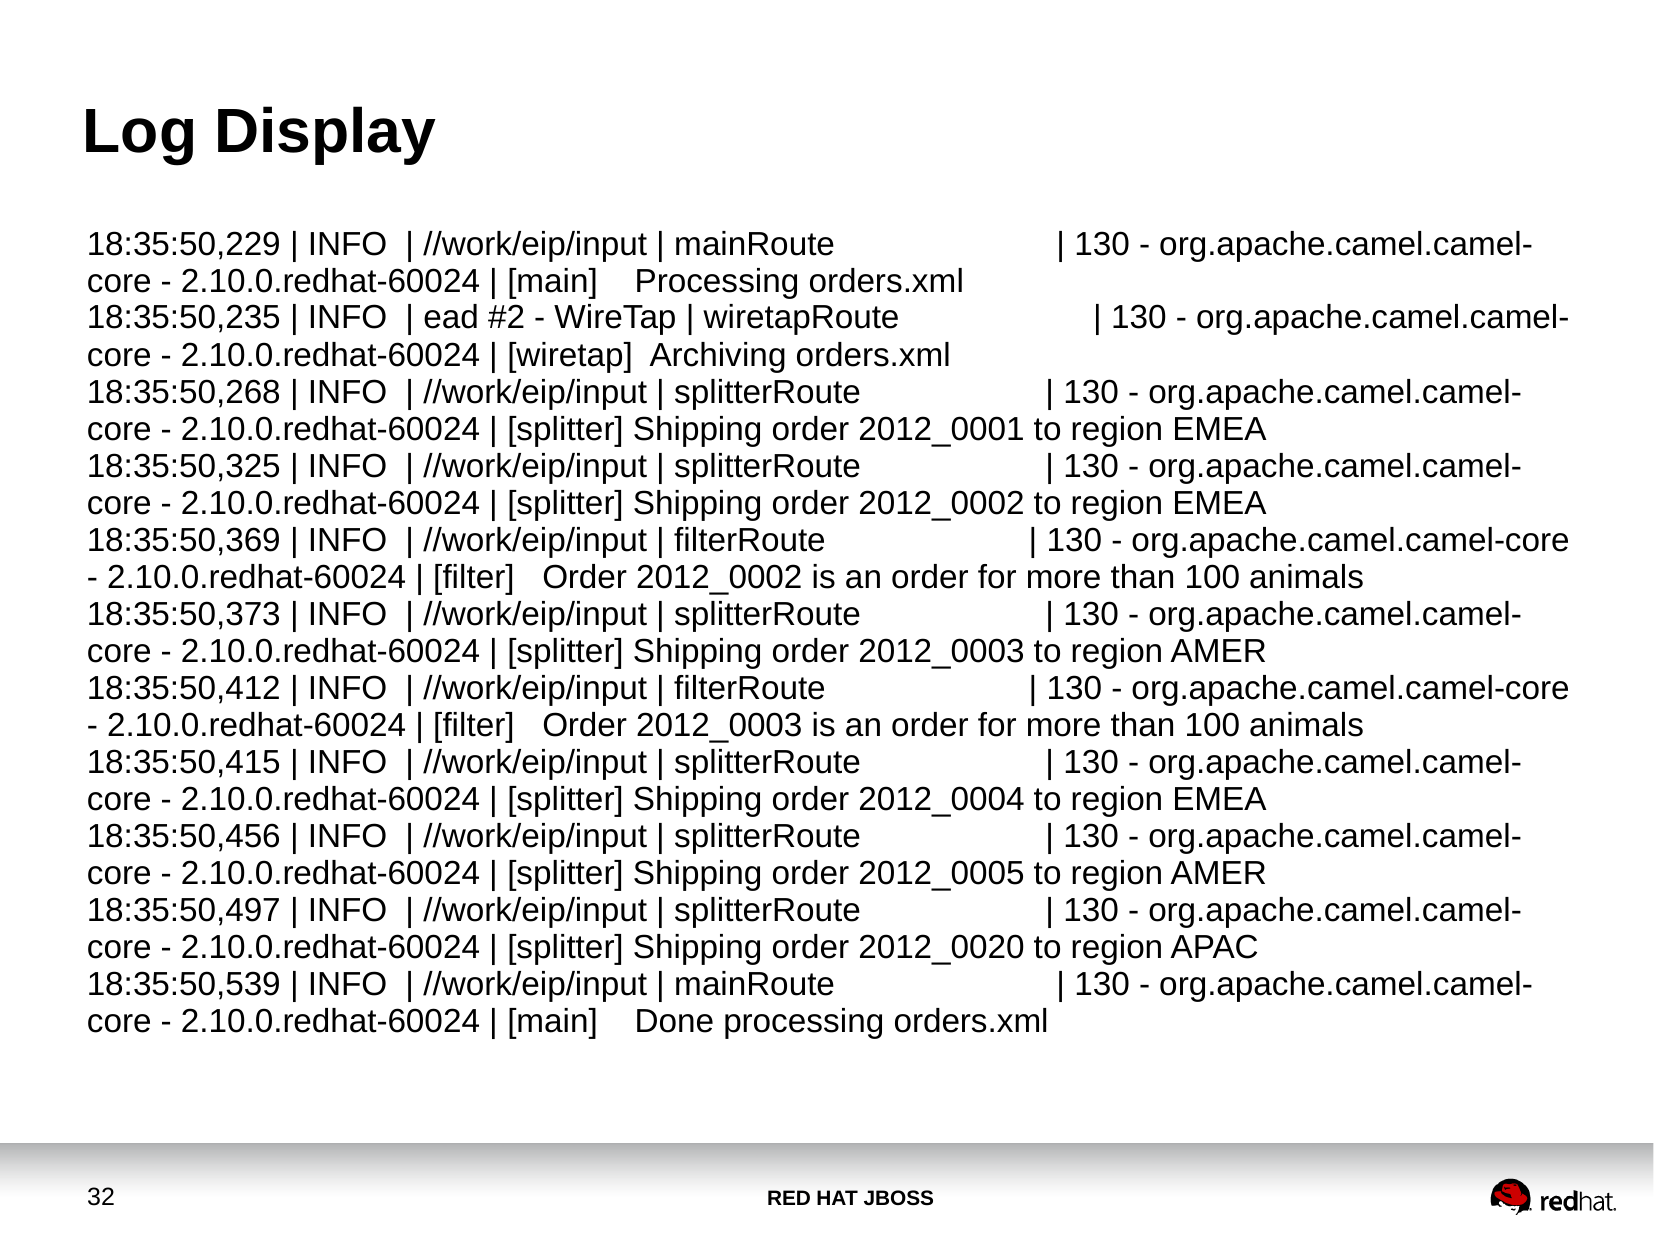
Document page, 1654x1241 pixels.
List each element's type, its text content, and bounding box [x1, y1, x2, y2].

picture [0, 1143, 1654, 1241]
title Log Display [82, 37, 1571, 226]
list 18:35:50,229 | INFO | //work/eip/input | mainRoute | 130 - org.apache.camel.camel-core - 2.10.0.redhat-60024 | [main] Processing orders.xml 18:35:50,235 | INFO | ead #2 - WireTap | wiretapRoute | 130 - org.apache.camel.camel-core - 2.10.0.redhat-60024 | [wiretap] Archiving orders.xml 18:35:50,268 | INFO | //work/eip/input | splitterRoute | 130 - org.apache.camel.camel-core - 2.10.0.redhat-60024 | [splitter] Shipping order 2012_0001 to region EMEA 18:35:50,325 | INFO | //work/eip/input | splitterRoute | 130 - org.apache.camel.camel-core - 2.10.0.redhat-60024 | [splitter] Shipping order 2012_0002 to region EMEA 18:35:50,369 | INFO | //work/eip/input | filterRoute | 130 - org.apache.camel.camel-core - 2.10.0.redhat-60024 | [filter] Order 2012_0002 is an order for more than 100 animals 18:35:50,373 | INFO | //work/eip/input | splitterRoute | 130 - org.apache.camel.camel-core - 2.10.0.redhat-60024 | [splitter] Shipping order 2012_0003 to region AMER 18:35:50,412 | INFO | //work/eip/input | filterRoute | 130 - org.apache.camel.camel-core - 2.10.0.redhat-60024 | [filter] Order 2012_0003 is an order for more than 100 animals 18:35:50,415 | INFO | //work/eip/input | splitterRoute | 130 - org.apache.camel.camel-core - 2.10.0.redhat-60024 | [splitter] Shipping order 2012_0004 to region EMEA 18:35:50,456 | INFO | //work/eip/input | splitterRoute | 130 - org.apache.camel.camel-core - 2.10.0.redhat-60024 | [splitter] Shipping order 2012_0005 to region AMER 18:35:50,497 | INFO | //work/eip/input | splitterRoute | 130 - org.apache.camel.camel-core - 2.10.0.redhat-60024 | [splitter] Shipping order 2012_0020 to region APAC 18:35:50,539 | INFO | //work/eip/input | mainRoute | 130 - org.apache.camel.camel-core - 2.10.0.redhat-60024 | [main] Done processing orders.xml [86, 225, 1576, 1040]
